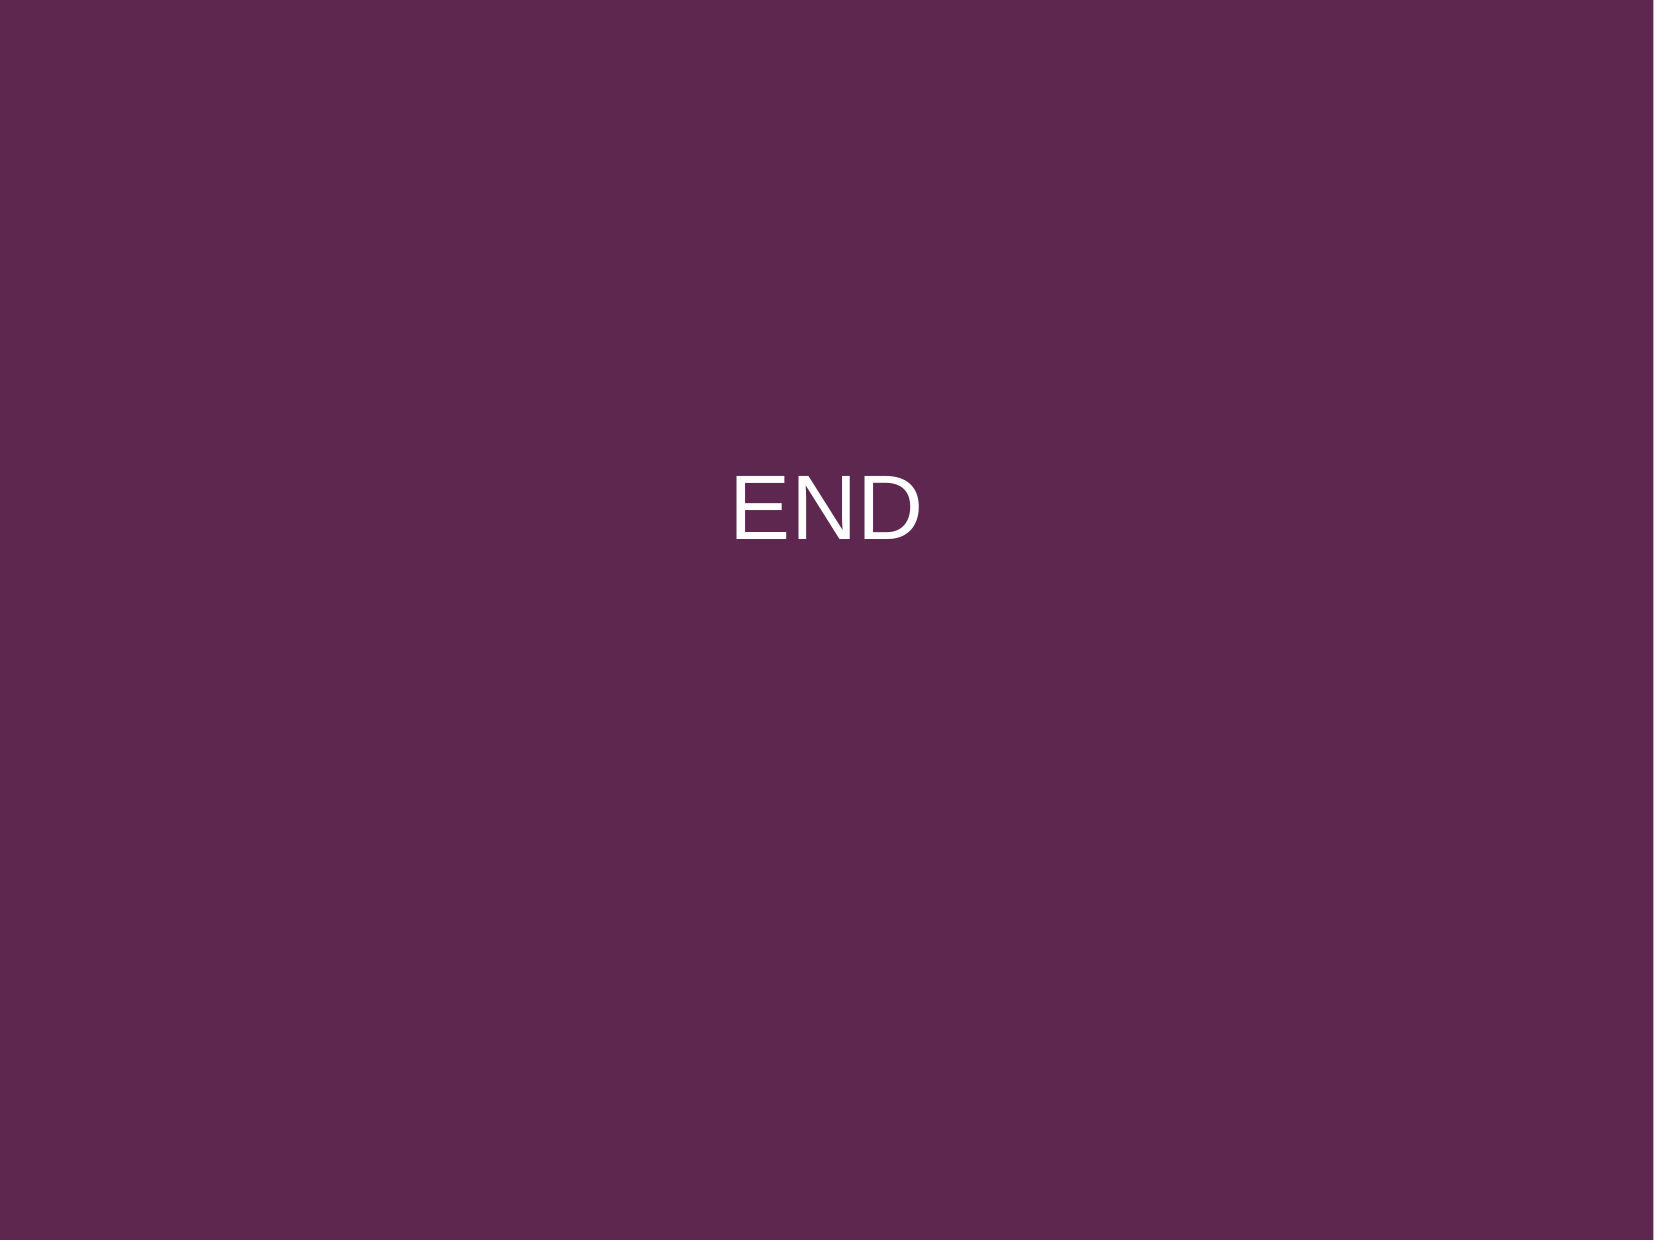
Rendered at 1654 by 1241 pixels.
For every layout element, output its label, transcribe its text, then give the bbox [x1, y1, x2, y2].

title END [82, 437, 1571, 579]
